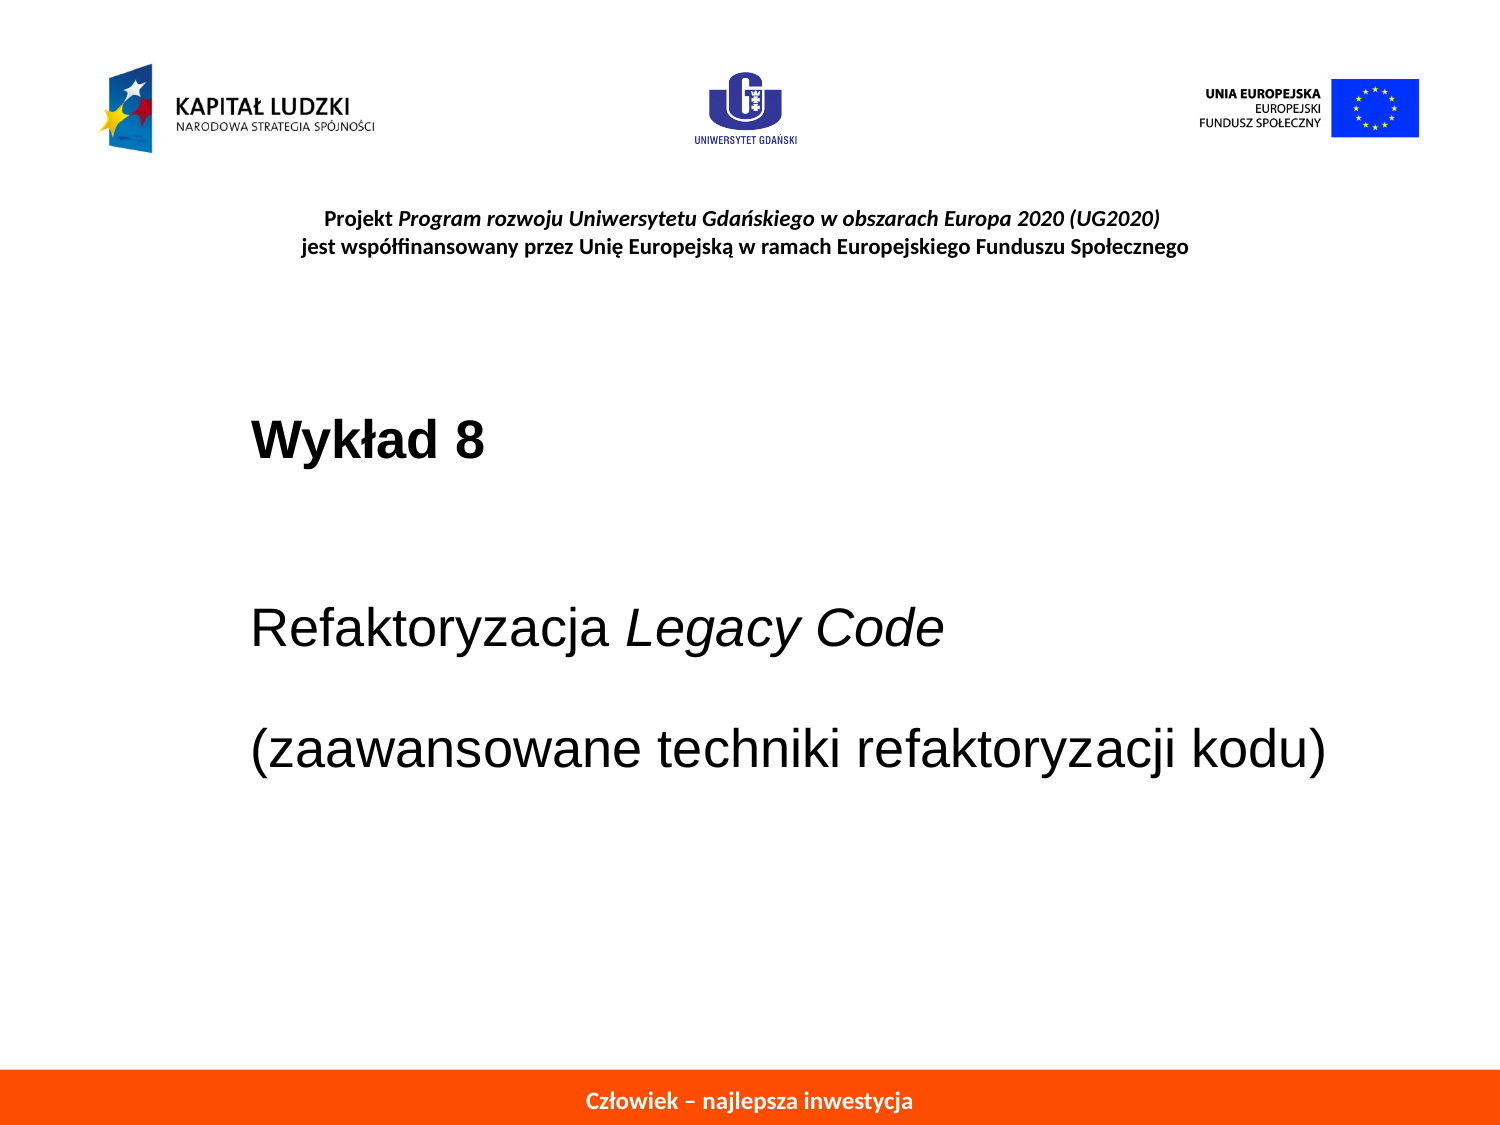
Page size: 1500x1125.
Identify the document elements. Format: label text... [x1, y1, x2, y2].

text_box Wykład 8 [236, 401, 544, 478]
picture [1179, 60, 1439, 156]
text_box Projekt Program rozwoju Uniwersytetu Gdańskiego w obszarach Europa 2020 (UG2020) jest współfinansowany przez Unię Europejską w ramach Europejskiego Funduszu Społecznego [53, 196, 1439, 267]
footer Człowiek – najlepsza inwestycja [0, 1069, 1500, 1125]
picture [692, 69, 800, 147]
text_box Refaktoryzacja Legacy Code (zaawansowane techniki refaktoryzacji kodu) [235, 590, 1344, 787]
picture [53, 19, 418, 196]
